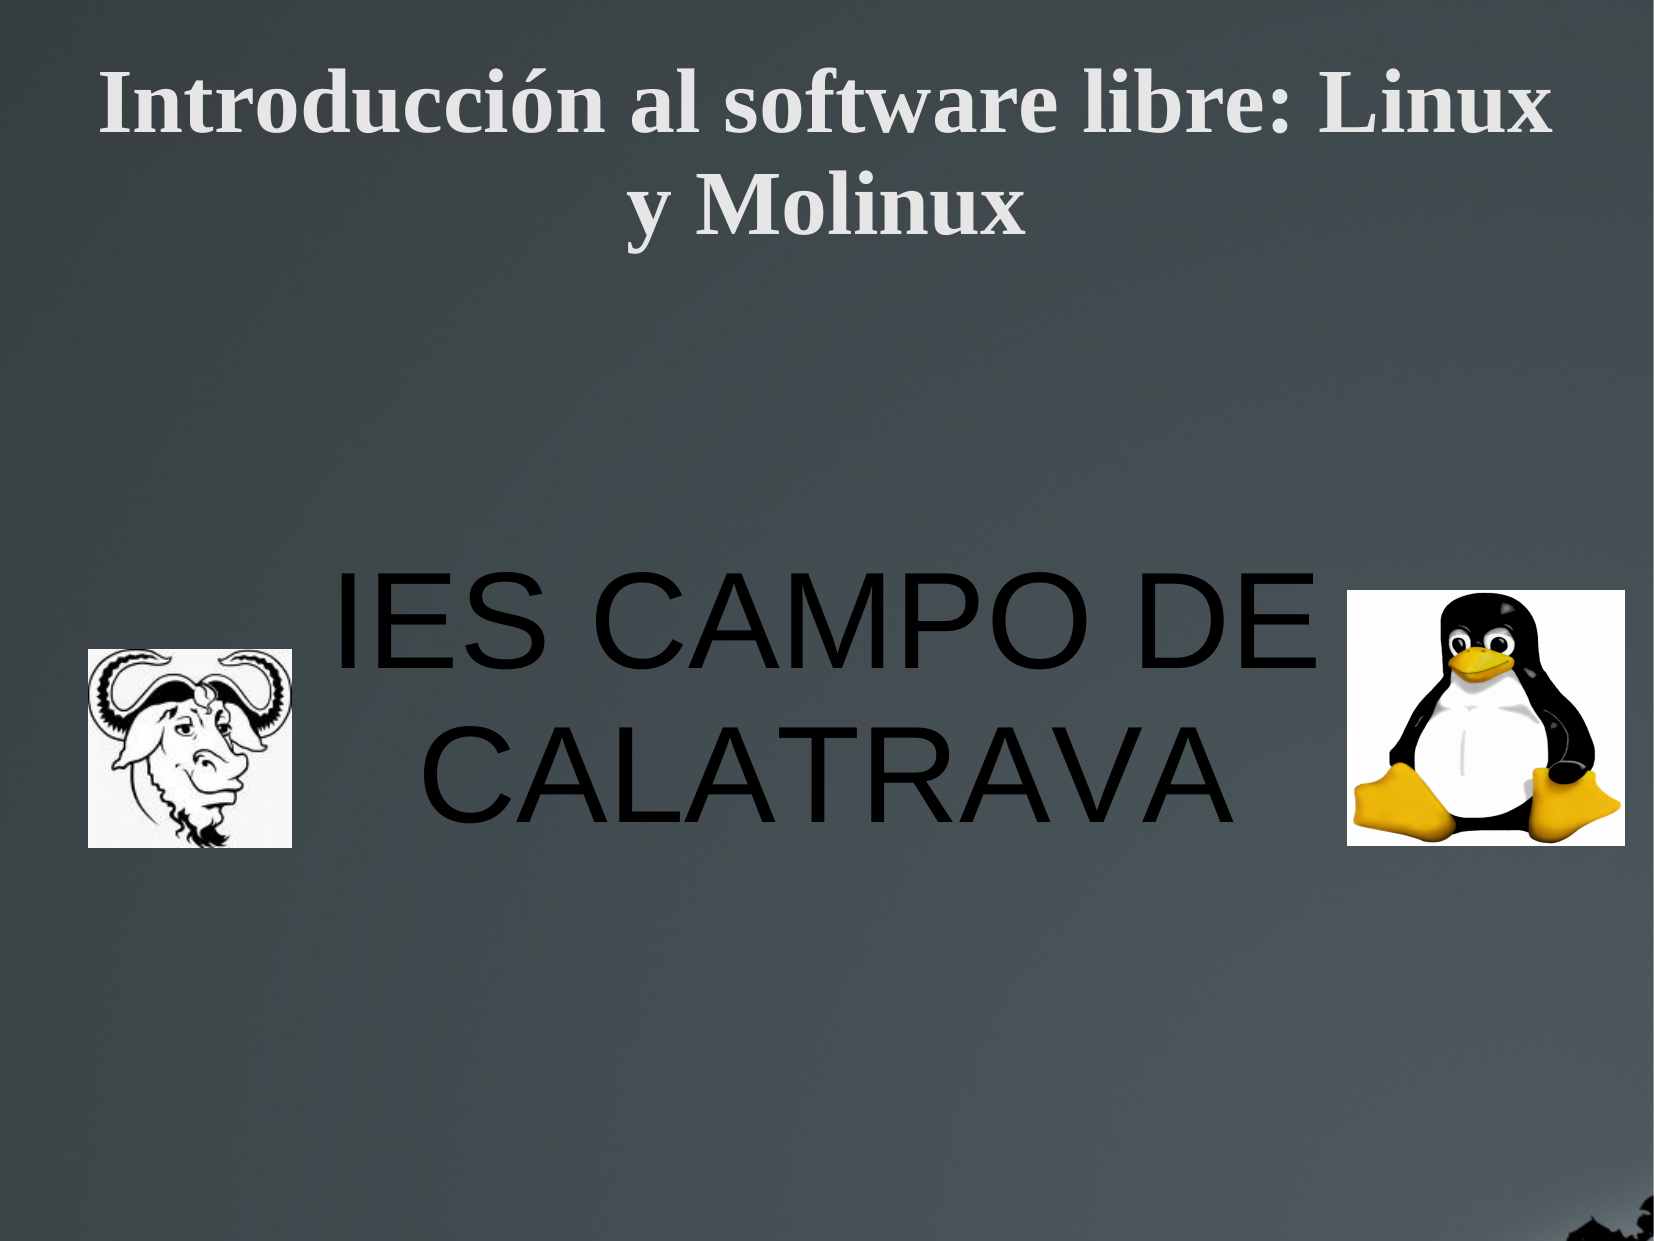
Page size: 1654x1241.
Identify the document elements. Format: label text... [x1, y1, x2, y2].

subtitle IES CAMPO DE CALATRAVA [82, 297, 1571, 1102]
title Introducción al software libre: Linux y Molinux [82, 33, 1571, 273]
picture [0, 0, 1654, 1241]
